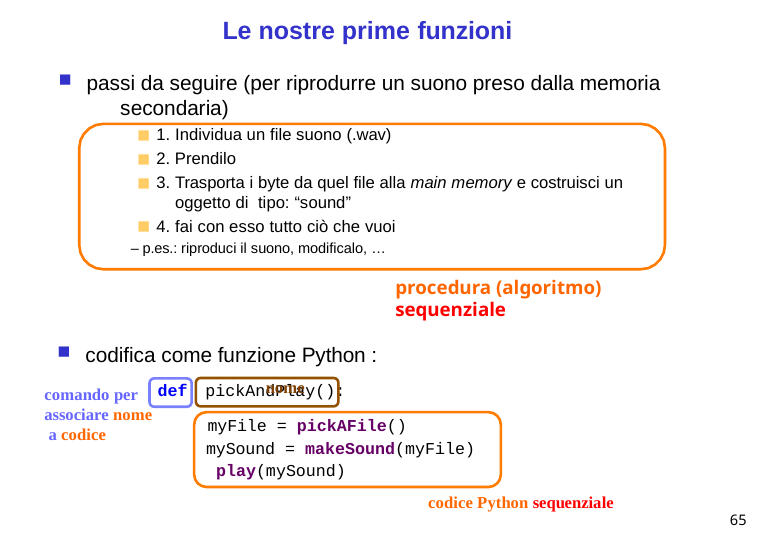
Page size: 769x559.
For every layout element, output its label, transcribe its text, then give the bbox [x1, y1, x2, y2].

text_box passi da seguire (per riprodurre un suono preso dalla memoria secondaria) 1. Individua un file suono (.wav) 2. Prendilo 3. Trasporta i byte da quel file alla main memory e costruisci un oggetto di tipo: “sound” 4. fai con esso tutto ciò che vuoi – p.es.: riproduci il suono, modificalo, … procedura (algoritmo) sequenziale codifica come funzione Python : nome [53, 67, 708, 377]
text_box comando per associare nome a codice [42, 381, 155, 446]
title Le nostre prime funzioni [220, 12, 515, 47]
text_box def pickAndPlay(): [155, 380, 190, 402]
text_box 65 [727, 509, 750, 531]
text_box def pickAndPlay(): [198, 380, 337, 402]
text_box myFile = pickAFile() mySound = makeSound(myFile) play(mySound) codice Python sequenziale [203, 409, 616, 515]
